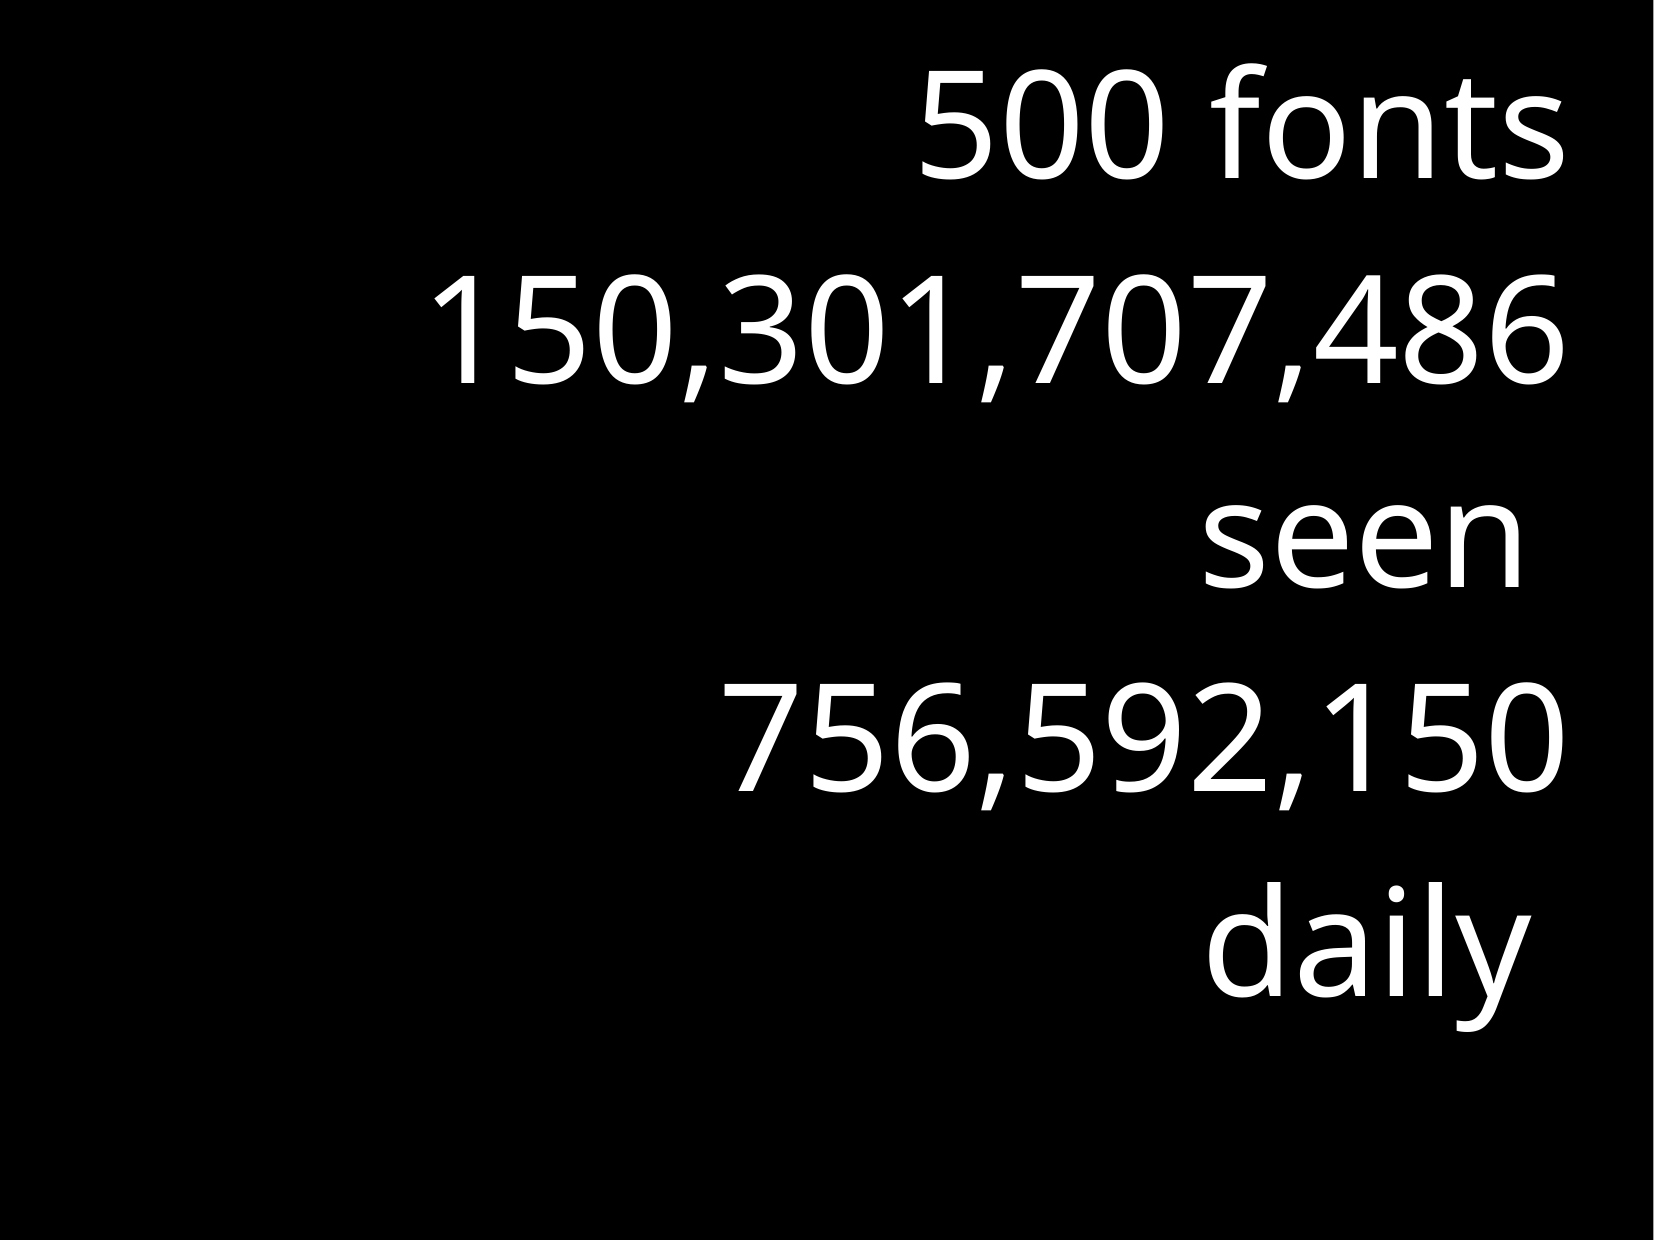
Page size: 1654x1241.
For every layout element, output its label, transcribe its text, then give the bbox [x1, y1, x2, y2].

subtitle 500 fonts 150,301,707,486 seen 756,592,150 daily [82, 49, 1571, 1010]
